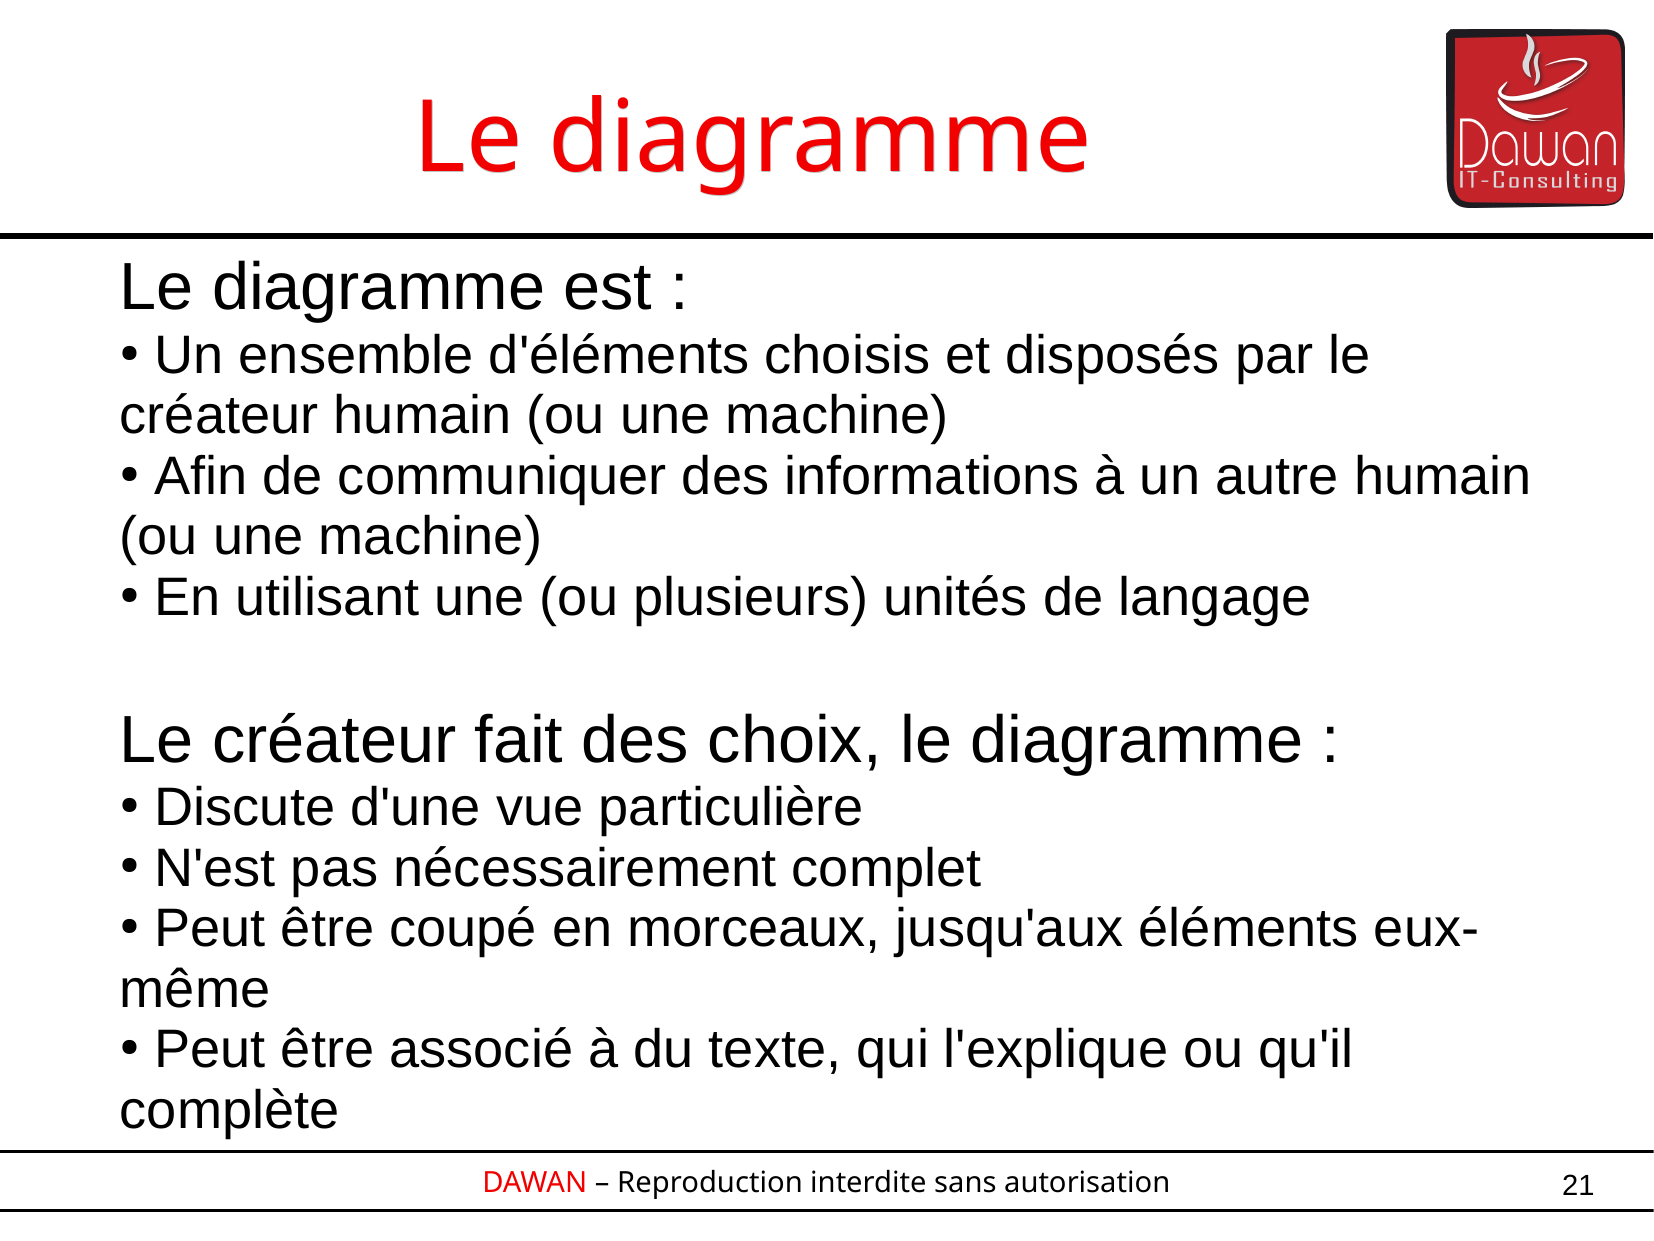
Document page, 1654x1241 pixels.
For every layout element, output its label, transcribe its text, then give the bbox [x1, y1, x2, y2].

title Le diagramme [59, 29, 1447, 237]
text_box Le diagramme est : Un ensemble d'éléments choisis et disposés par le créateur humain (ou une machine) Afin de communiquer des informations à un autre humain (ou une machine) En utilisant une (ou plusieurs) unités de langage Le créateur fait des choix, le diagramme : Discute d'une vue particulière N'est pas nécessairement complet Peut être coupé en morceaux, jusqu'aux éléments eux-même Peut être associé à du texte, qui l'explique ou qu'il complète [88, 242, 1565, 1158]
picture [1447, 29, 1625, 208]
